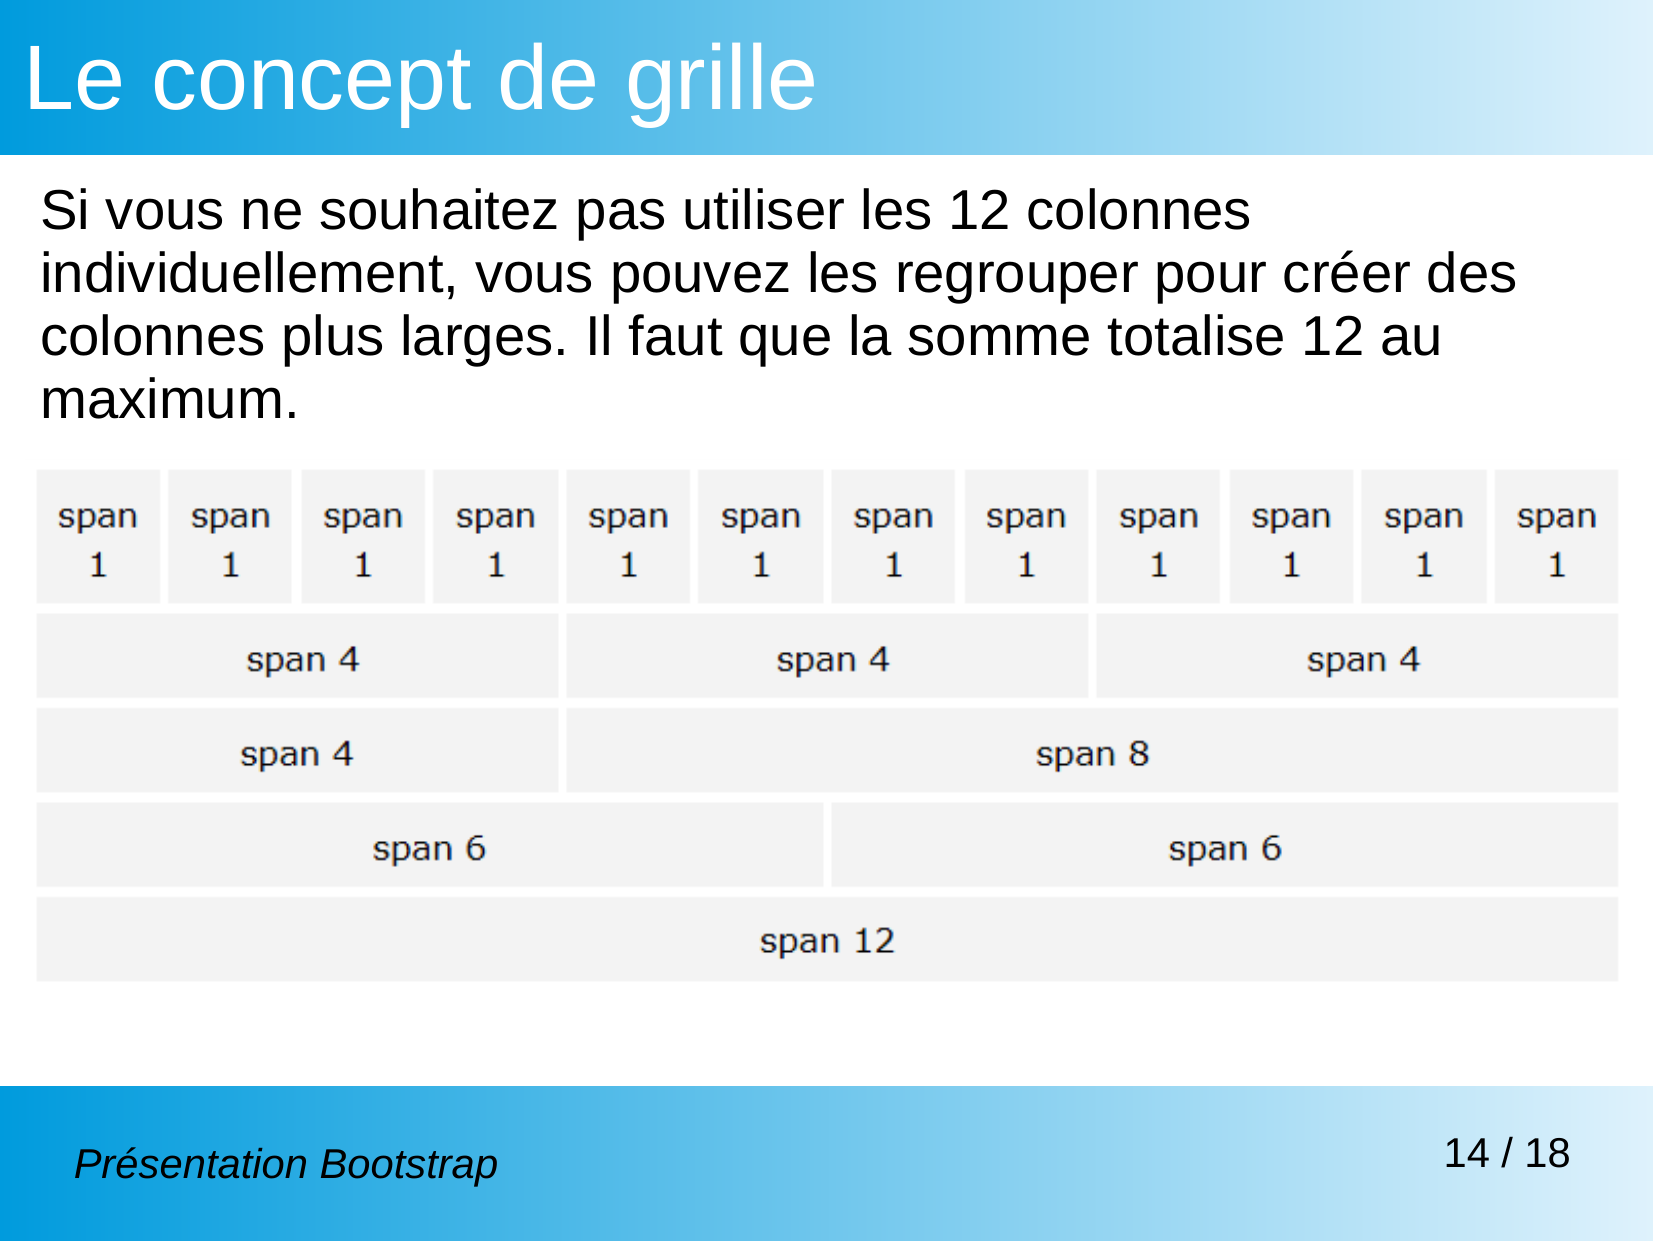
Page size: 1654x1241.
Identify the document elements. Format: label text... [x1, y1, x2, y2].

title Le concept de grille [23, 25, 1512, 130]
picture [25, 458, 1631, 990]
list Si vous ne souhaitez pas utiliser les 12 colonnes individuellement, vous pouvez les regrouper pour créer des colonnes plus larges. Il faut que la somme totalise 12 au maximum. [40, 178, 1654, 453]
